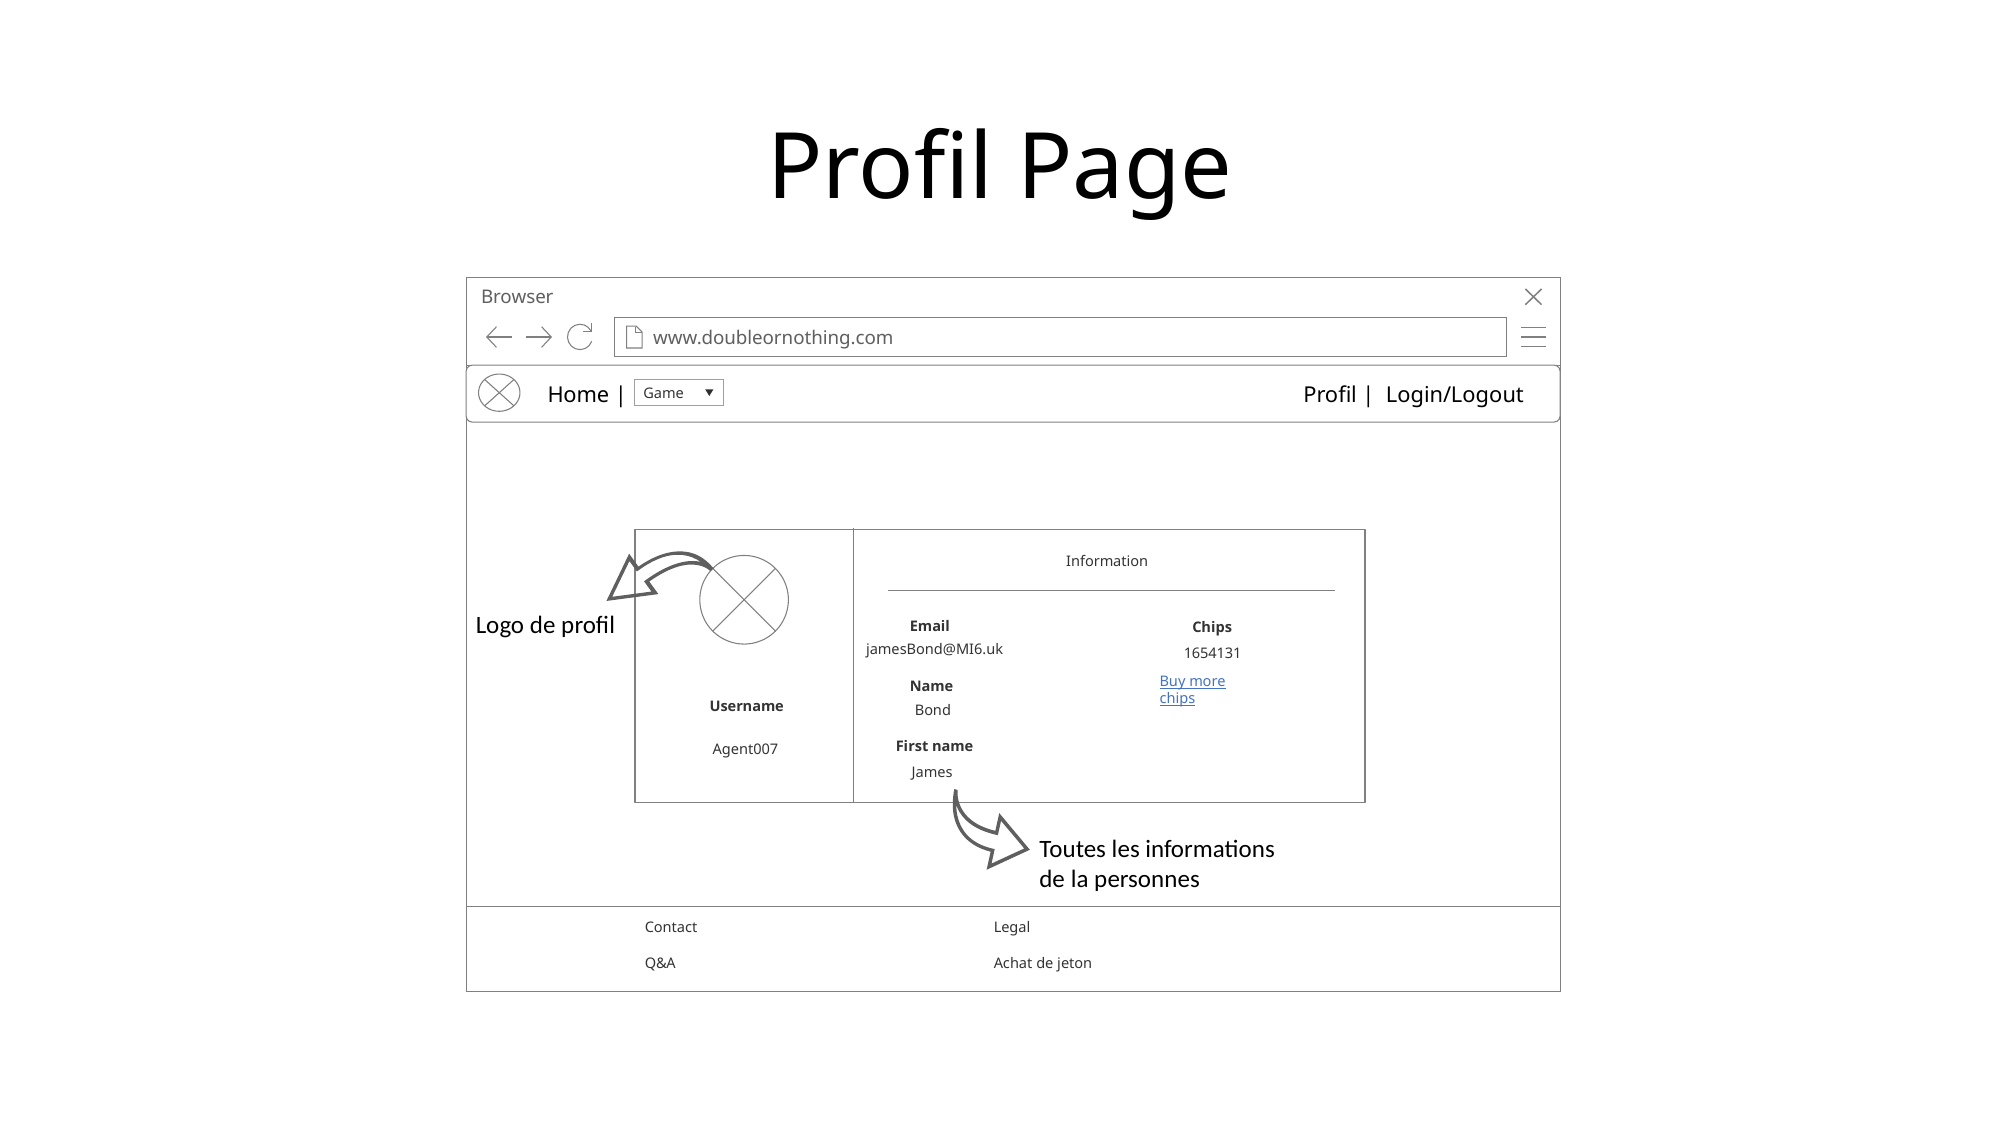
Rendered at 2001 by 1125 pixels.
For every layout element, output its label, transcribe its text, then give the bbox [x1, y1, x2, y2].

text_box [501, 380, 520, 405]
text_box Q&A [645, 954, 676, 971]
text_box Bond [915, 701, 951, 719]
text_box Chips [1192, 617, 1232, 635]
text_box Browser [466, 278, 1560, 365]
title Profil Page [137, 59, 1863, 278]
text_box [486, 395, 513, 412]
text_box Game [634, 379, 723, 406]
text_box [705, 389, 714, 396]
text_box [466, 420, 1560, 906]
text_box Name [910, 677, 953, 694]
text_box Home | Profil | Login/Logout [466, 365, 1561, 423]
text_box Legal [994, 918, 1031, 935]
text_box Information [1066, 552, 1149, 570]
text_box Toutes les informations de la personnes [1024, 825, 1305, 902]
text_box www.doubleornothing.com [614, 318, 1506, 357]
text_box First name [896, 737, 973, 754]
text_box Achat de jeton [994, 954, 1093, 971]
text_box [485, 374, 514, 391]
text_box Username [710, 696, 784, 714]
text_box Logo de profil [460, 601, 632, 647]
text_box [466, 907, 1560, 991]
text_box James [912, 763, 953, 781]
text_box Contact [645, 918, 698, 935]
text_box Buy more chips [1160, 672, 1263, 707]
text_box Agent007 [713, 740, 778, 757]
text_box 1654131 [1184, 644, 1242, 662]
text_box Email [910, 617, 950, 634]
text_box jamesBond@MI6.uk [866, 640, 1004, 658]
text_box [478, 380, 497, 406]
